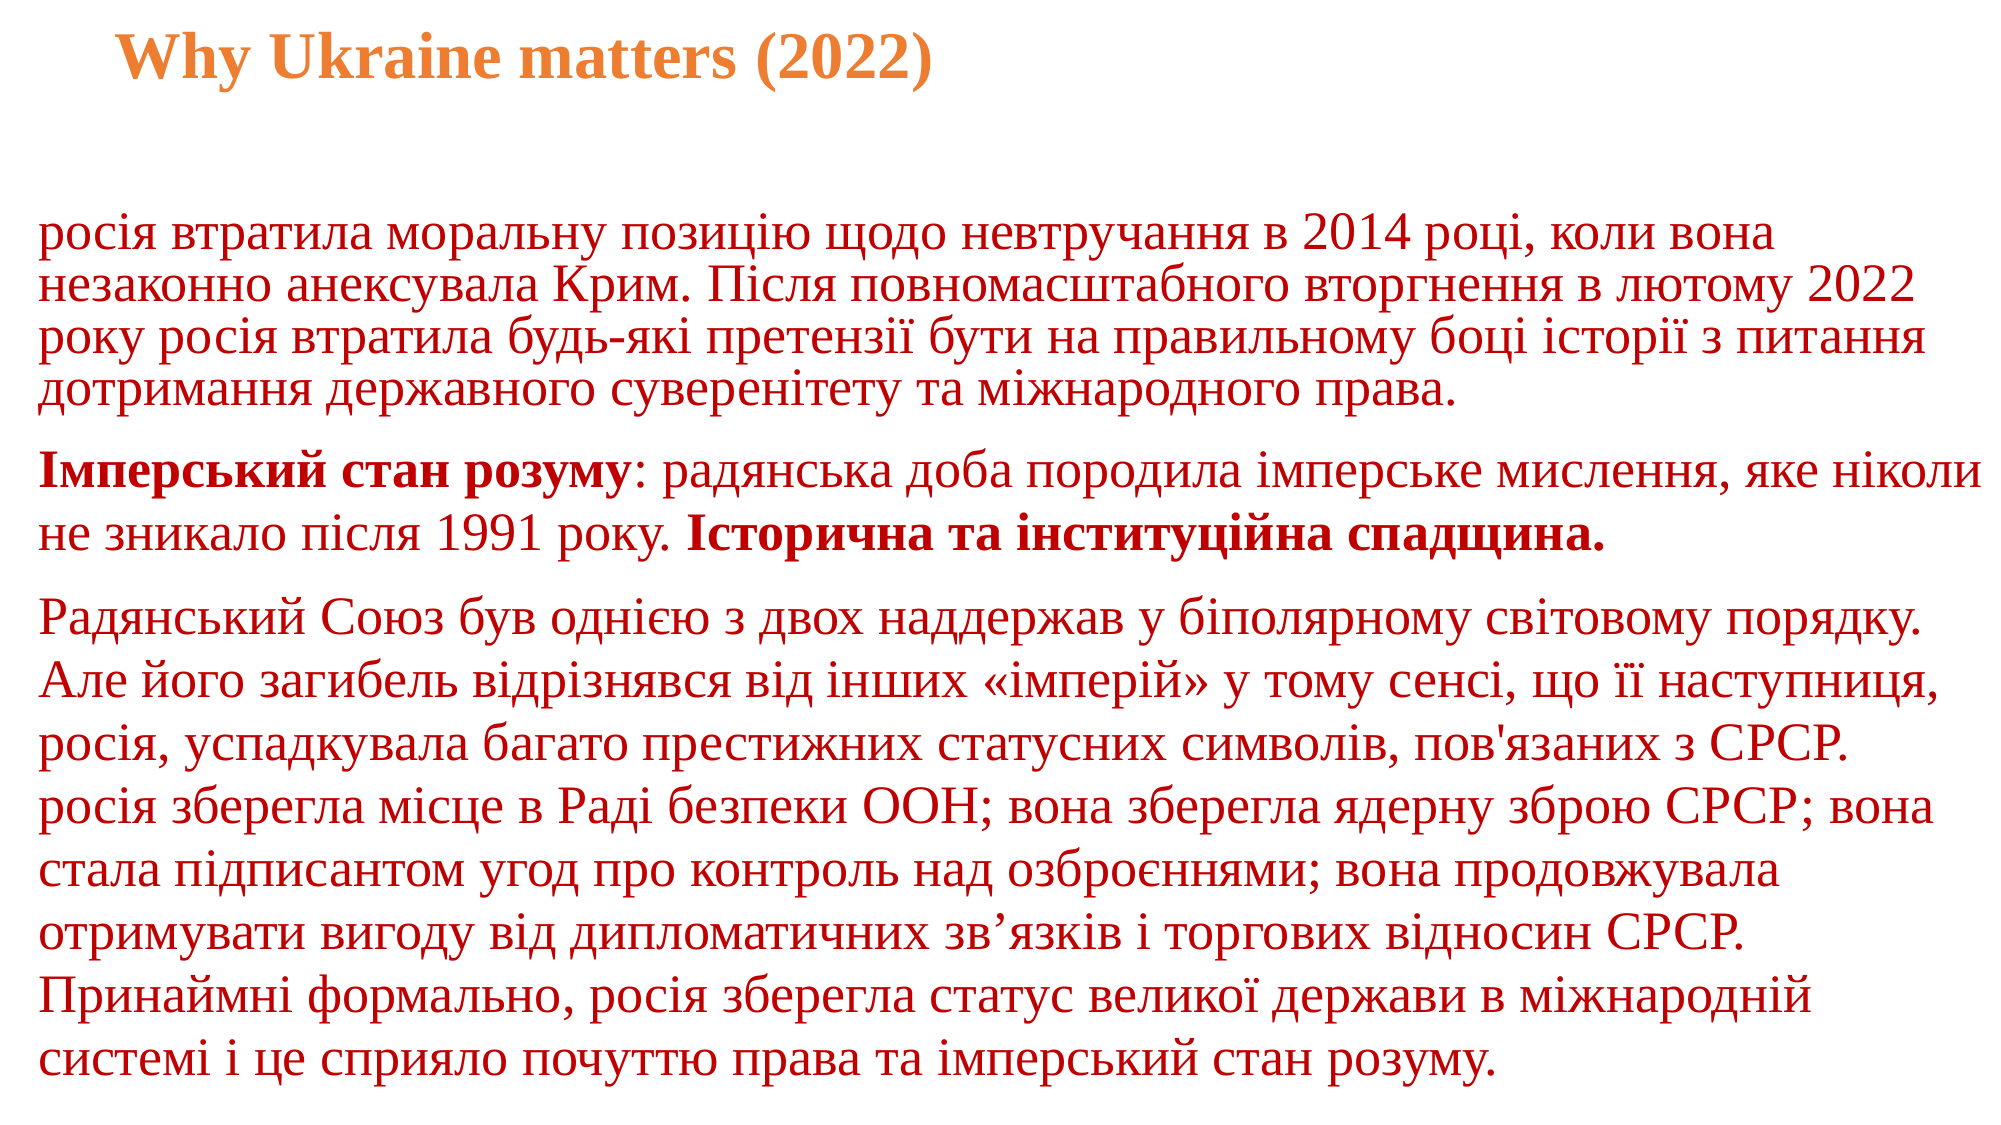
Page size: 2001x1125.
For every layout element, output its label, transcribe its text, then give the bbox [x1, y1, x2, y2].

title Why Ukraine matters (2022) [99, 0, 1820, 114]
list росія втратила моральну позицію щодо невтручання в 2014 році, коли вона незаконно анексувала Крим. Після повномасштабного вторгнення в лютому 2022 року росія втратила будь-які претензії бути на правильному боці історії з питання дотримання державного суверенітету та міжнародного права. Імперський стан розуму: радянська доба породила імперське мислення, яке ніколи не зникало після 1991 року. Історична та інституційна спадщина. Радянський Союз був однією з двох наддержав у біполярному світовому порядку. Але його загибель відрізнявся від інших «імперій» у тому сенсі, що її наступниця, росія, успадкувала багато престижних статусних символів, пов'язаних з СРСР. росія зберегла місце в Раді безпеки ООН; вона зберегла ядерну зброю СРСР; вона стала підписантом угод про контроль над озброєннями; вона продовжувала отримувати вигоду від дипломатичних зв’язків і торгових відносин СРСР. Принаймні формально, росія зберегла статус великої держави в міжнародній системі і це сприяло почуттю права та імперський стан розуму. [23, 114, 2000, 1125]
